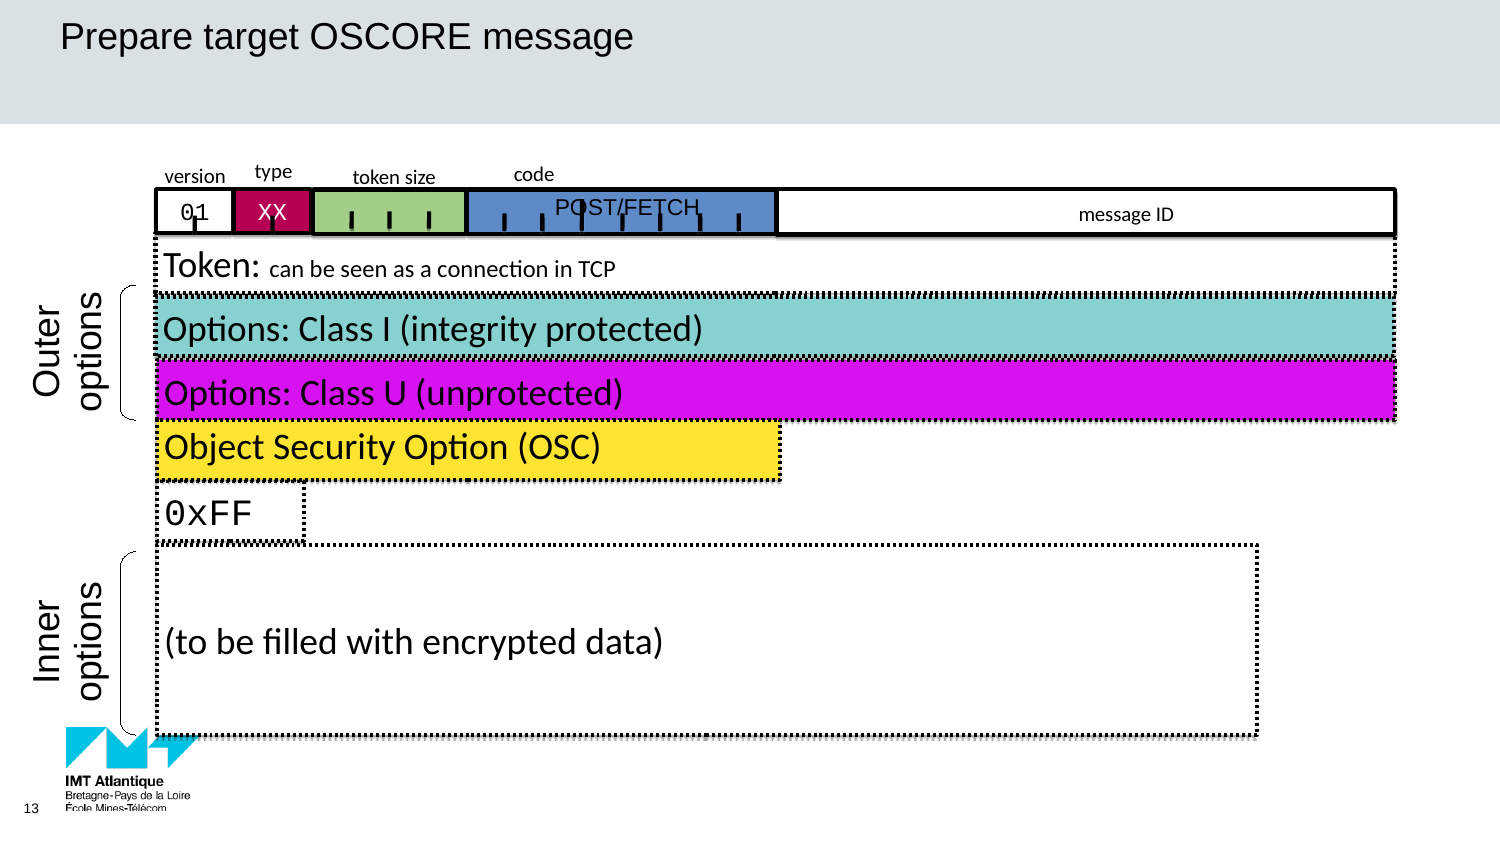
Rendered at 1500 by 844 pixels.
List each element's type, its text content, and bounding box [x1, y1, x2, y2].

text_box [467, 189, 541, 234]
text_box (to be filled with encrypted data) [156, 544, 1257, 736]
text_box POST/FETCH [540, 187, 721, 233]
text_box Object Security Option (OSC) [156, 419, 780, 480]
text_box [703, 188, 1396, 235]
text_box type [247, 152, 301, 188]
text_box XX [233, 188, 311, 234]
text_box Options: Class I (integrity protected) [155, 296, 1394, 357]
text_box code [506, 155, 563, 189]
text_box 01 [184, 205, 191, 218]
text_box Options: Class U (unprotected) [156, 360, 1395, 420]
text_box Token: can be seen as a connection in TCP [155, 233, 1396, 293]
text_box Outer options [17, 268, 140, 436]
text_box [313, 189, 466, 234]
text_box <number> [12, 794, 75, 822]
text_box 01 [156, 188, 233, 234]
text_box token size [344, 158, 444, 189]
text_box message ID [1014, 194, 1182, 231]
text_box 0xFF [156, 481, 304, 541]
list Prepare target OSCORE message [60, 12, 1247, 58]
text_box Inner options [17, 559, 140, 726]
text_box version [157, 155, 234, 196]
